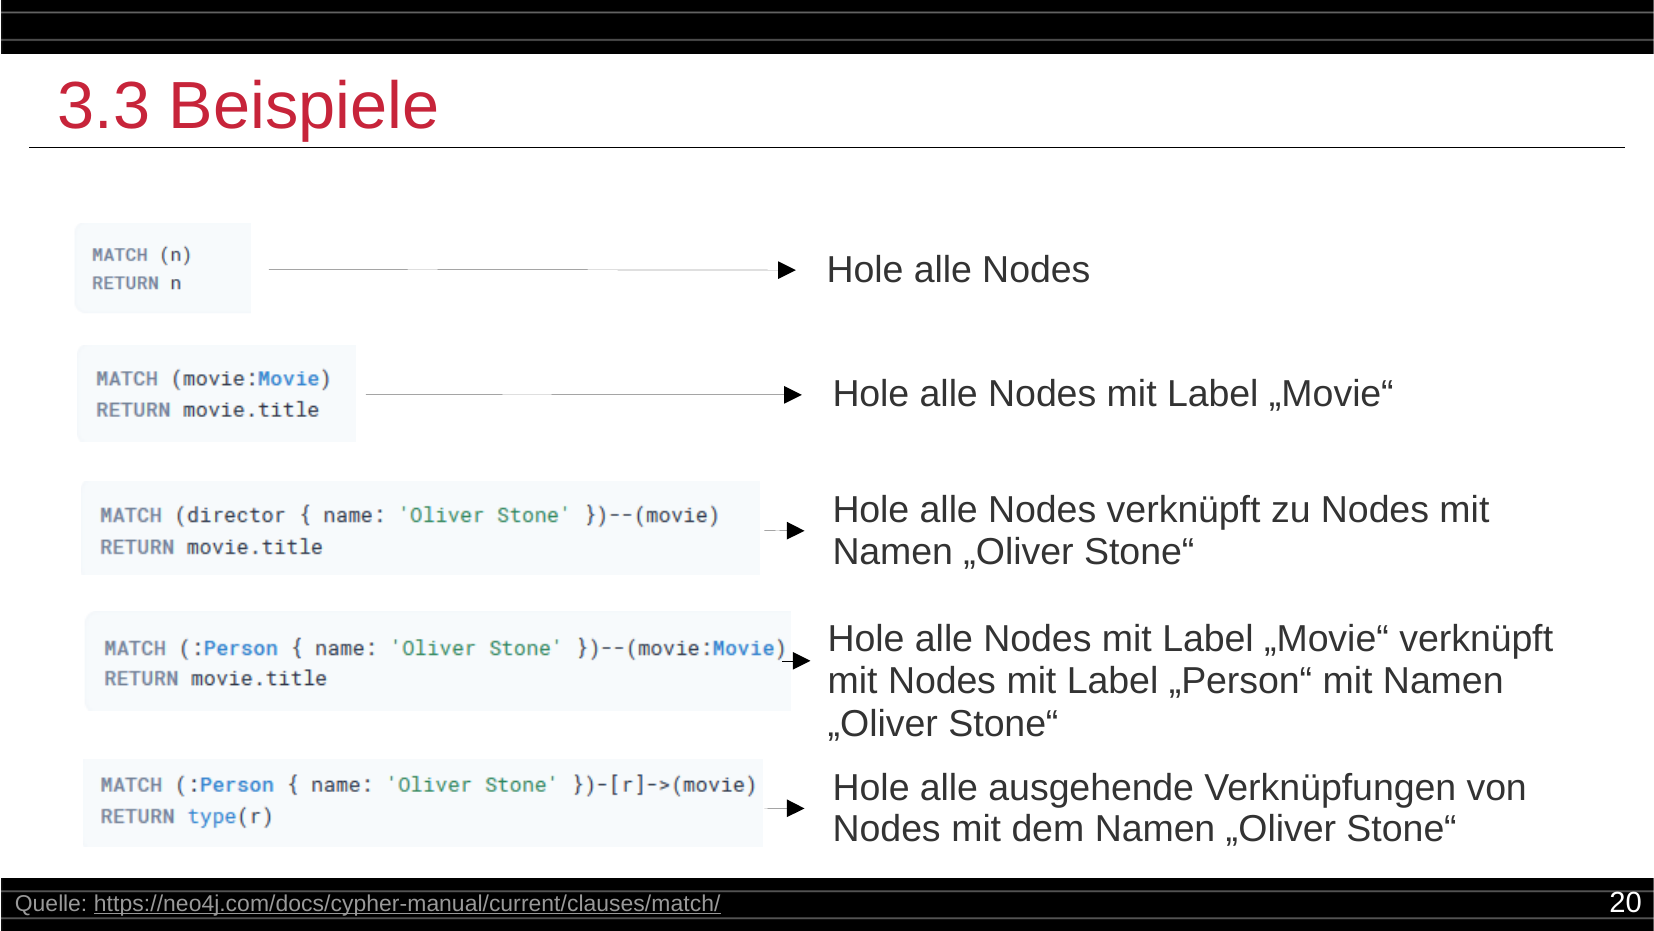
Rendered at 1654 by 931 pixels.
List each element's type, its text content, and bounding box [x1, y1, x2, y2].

text_box Hole alle Nodes verknüpft zu Nodes mit Namen „Oliver Stone“ [817, 480, 1575, 580]
text_box Hole alle Nodes [811, 241, 1281, 299]
title 3.3 Beispiele [57, 63, 1547, 147]
text_box Hole alle Nodes mit Label „Movie“ [817, 365, 1575, 423]
picture [72, 223, 251, 319]
text_box Hole alle ausgehende Verknüpfungen von Nodes mit dem Namen „Oliver Stone“ [817, 758, 1575, 858]
picture [82, 611, 791, 711]
picture [81, 481, 760, 575]
picture [83, 759, 763, 847]
text_box Hole alle Nodes mit Label „Movie“ verknüpft mit Nodes mit Label „Person“ mit Namen „Oliver Stone“ [813, 610, 1571, 752]
picture [77, 345, 356, 443]
picture [1, 878, 1654, 931]
picture [1, 0, 1654, 54]
text_box Quelle: https://neo4j.com/docs/cypher-manual/current/clauses/match/ [0, 883, 1329, 931]
